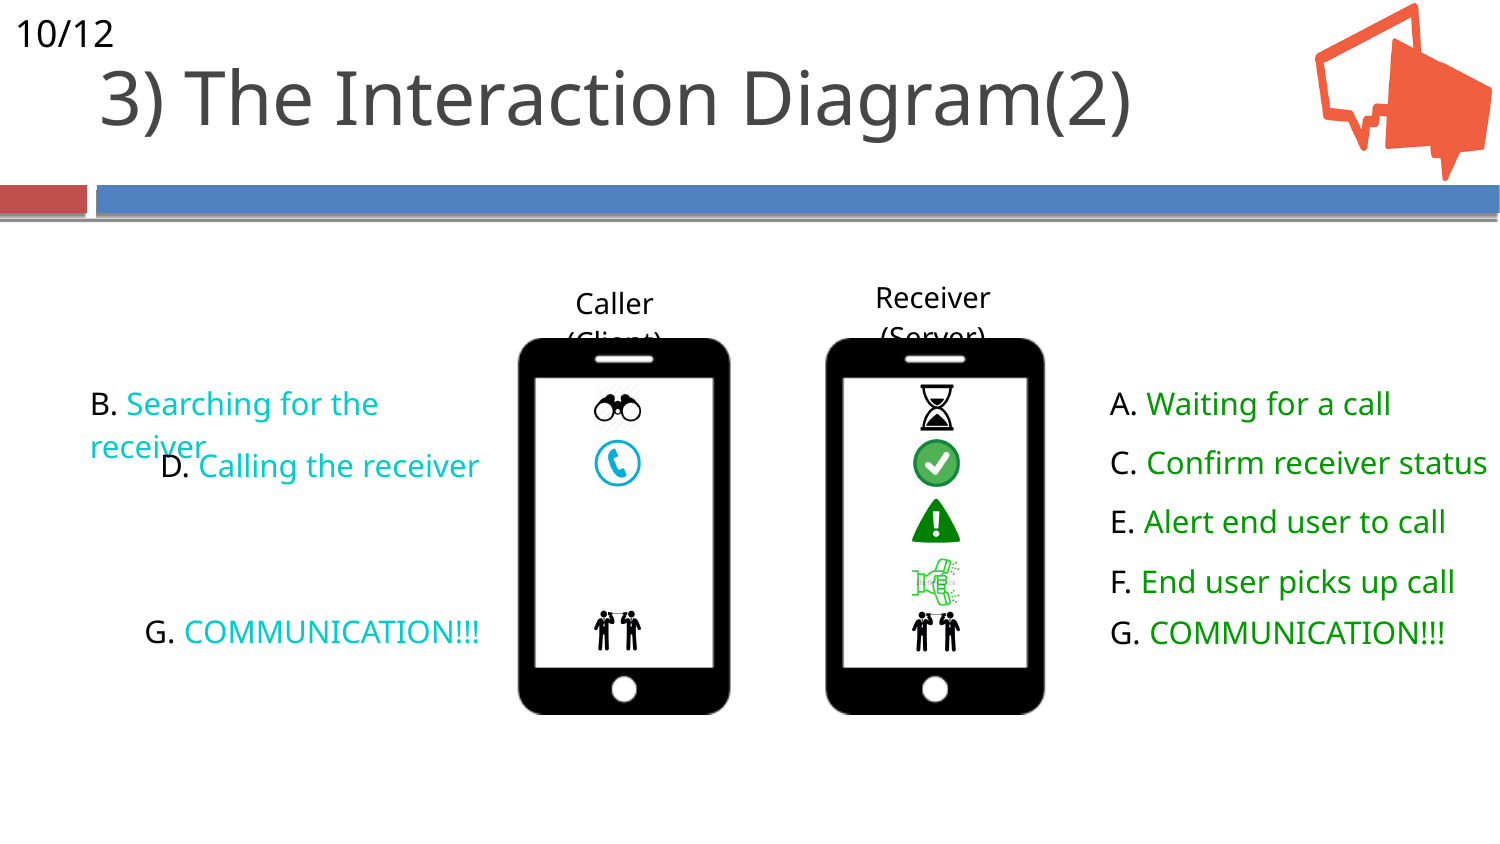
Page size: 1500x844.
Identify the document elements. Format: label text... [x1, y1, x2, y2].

text_box A. Waiting for a call [1095, 375, 1441, 434]
text_box G. COMMUNICATION!!! [1095, 603, 1500, 660]
text_box F. End user picks up call [1095, 552, 1500, 603]
text_box B. Searching for the receiver [75, 375, 496, 431]
text_box 3) The Interaction Diagram(2) [99, 13, 1315, 179]
text_box E. Alert end user to call [1095, 493, 1500, 549]
text_box D. Calling the receiver [75, 436, 496, 492]
picture [820, 338, 1053, 715]
text_box G. COMMUNICATION!!! [75, 602, 496, 659]
picture [1315, 3, 1492, 181]
text_box Caller (Client) [539, 275, 690, 354]
text_box C. Confirm receiver status [1095, 434, 1500, 490]
picture [513, 338, 739, 715]
text_box 10/12 [0, 0, 151, 64]
text_box Receiver (Server) [839, 270, 1027, 348]
